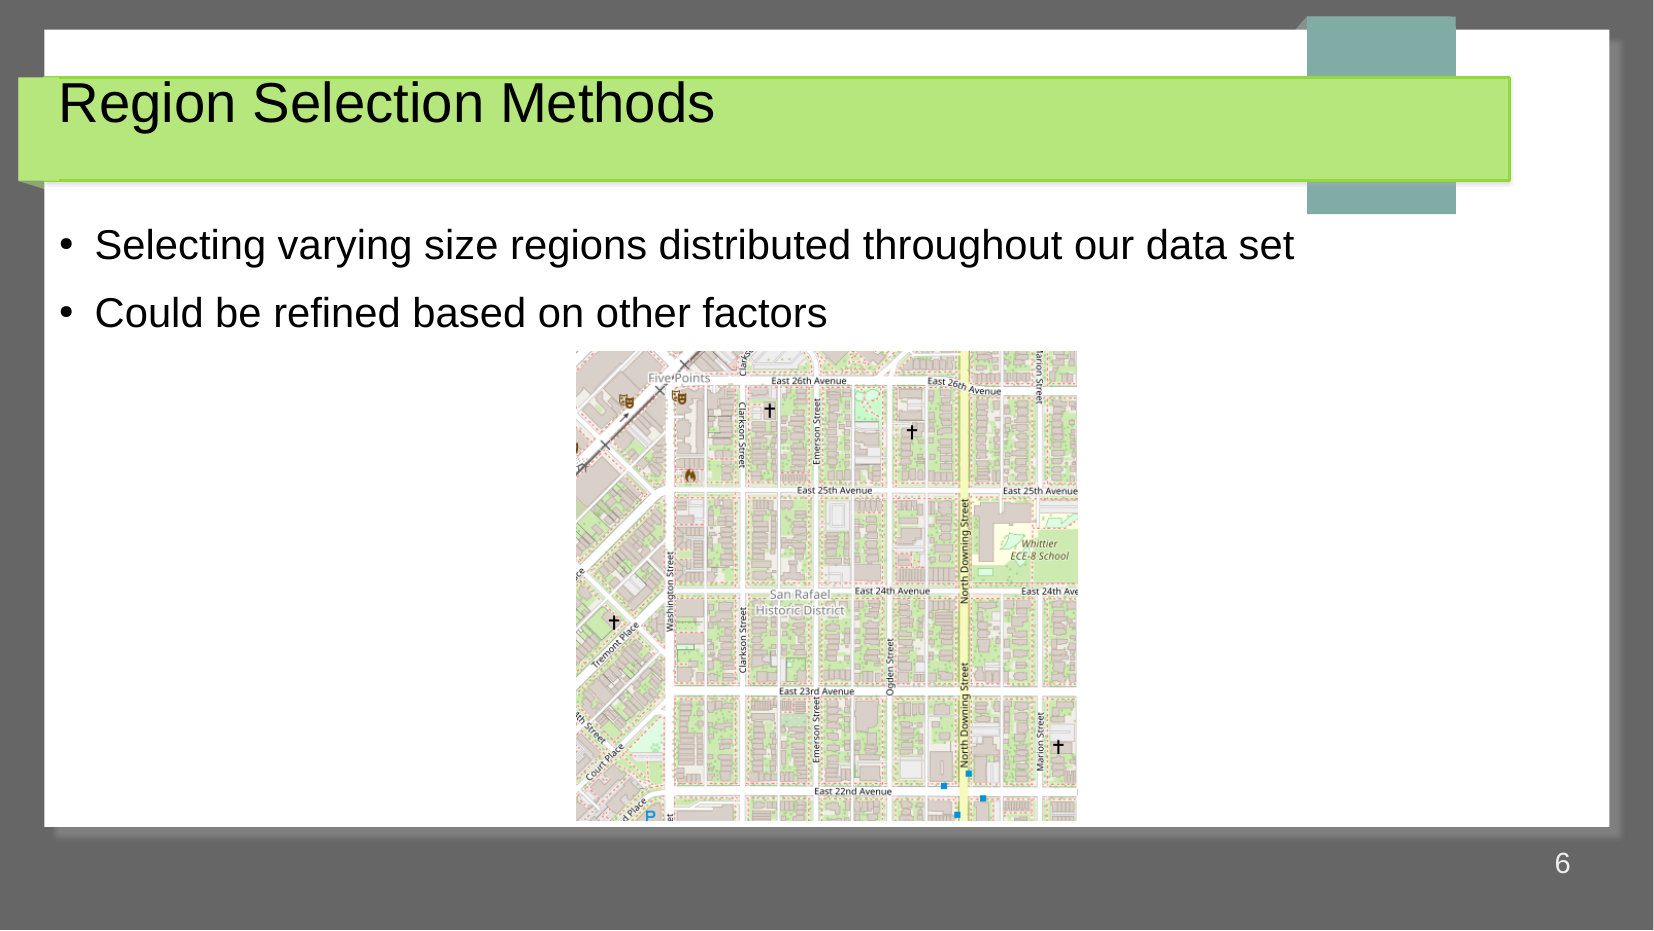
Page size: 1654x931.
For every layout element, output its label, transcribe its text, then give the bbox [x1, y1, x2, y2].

picture [576, 351, 1078, 821]
title Region Selection Methods [59, 44, 1595, 163]
list Selecting varying size regions distributed throughout our data set Could be refined based on other factors [59, 221, 1565, 798]
